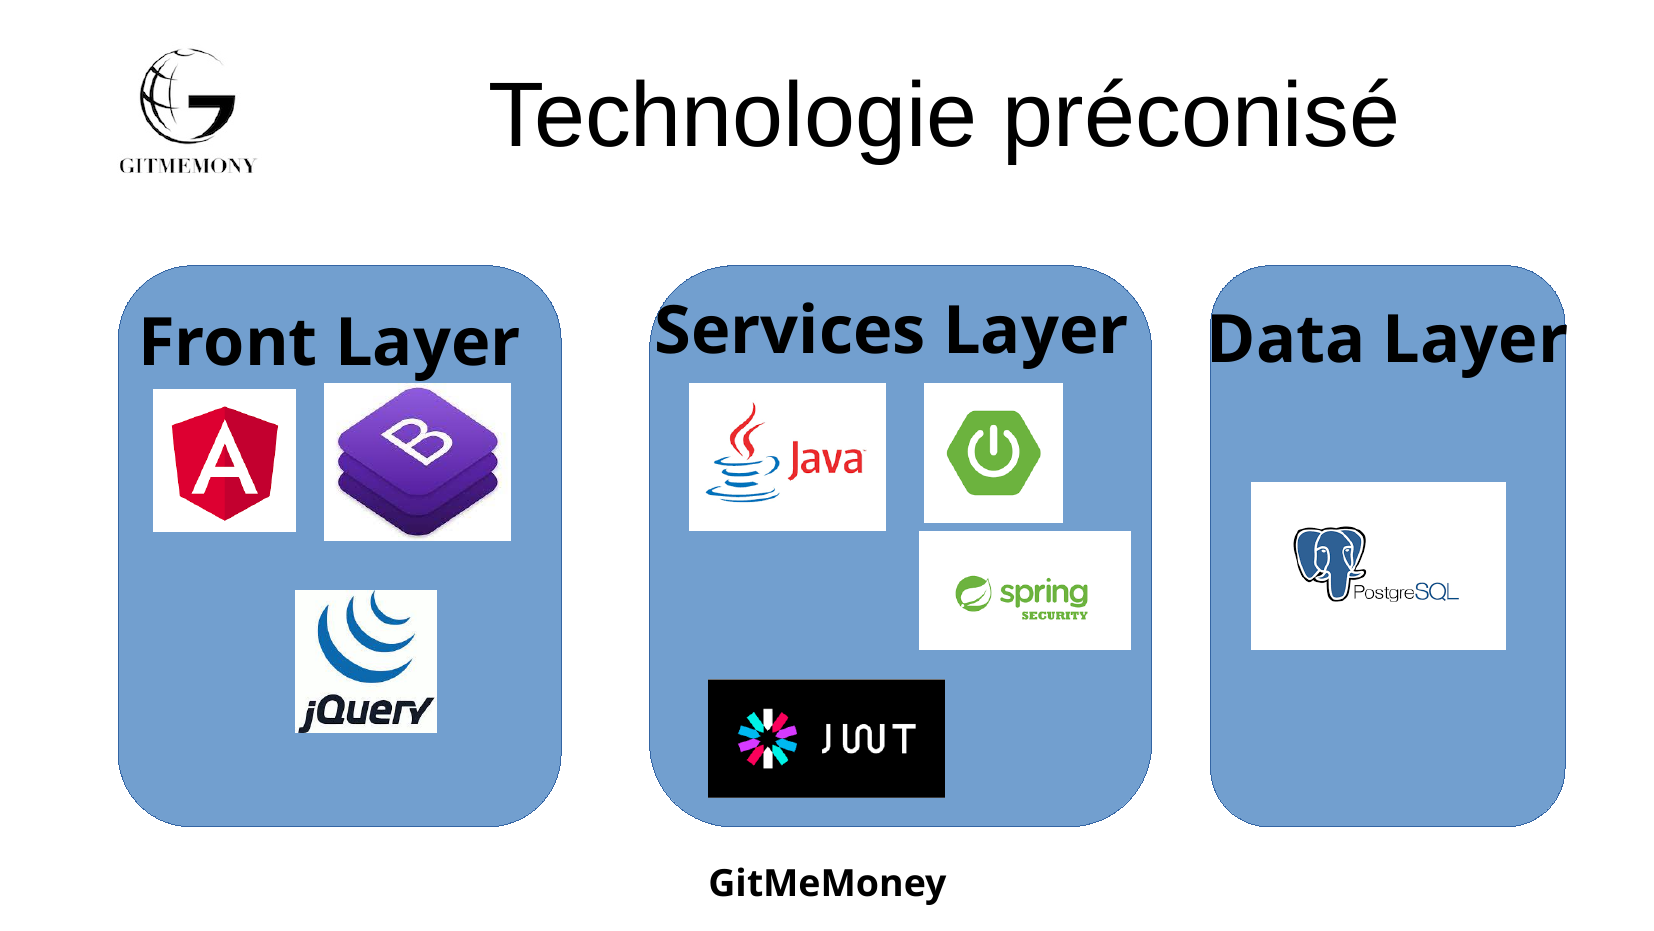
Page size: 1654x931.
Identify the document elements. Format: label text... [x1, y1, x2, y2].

picture [1251, 482, 1506, 650]
title Technologie préconisé [324, 37, 1565, 193]
text_box Services Layer [649, 265, 1152, 827]
picture [924, 383, 1063, 523]
picture [689, 383, 886, 531]
picture [71, 29, 296, 204]
picture [708, 679, 945, 798]
text_box Front Layer [118, 265, 562, 827]
picture [153, 389, 296, 532]
text_box Data Layer [1210, 265, 1566, 827]
picture [295, 590, 437, 733]
picture [324, 383, 511, 541]
picture [919, 531, 1131, 650]
